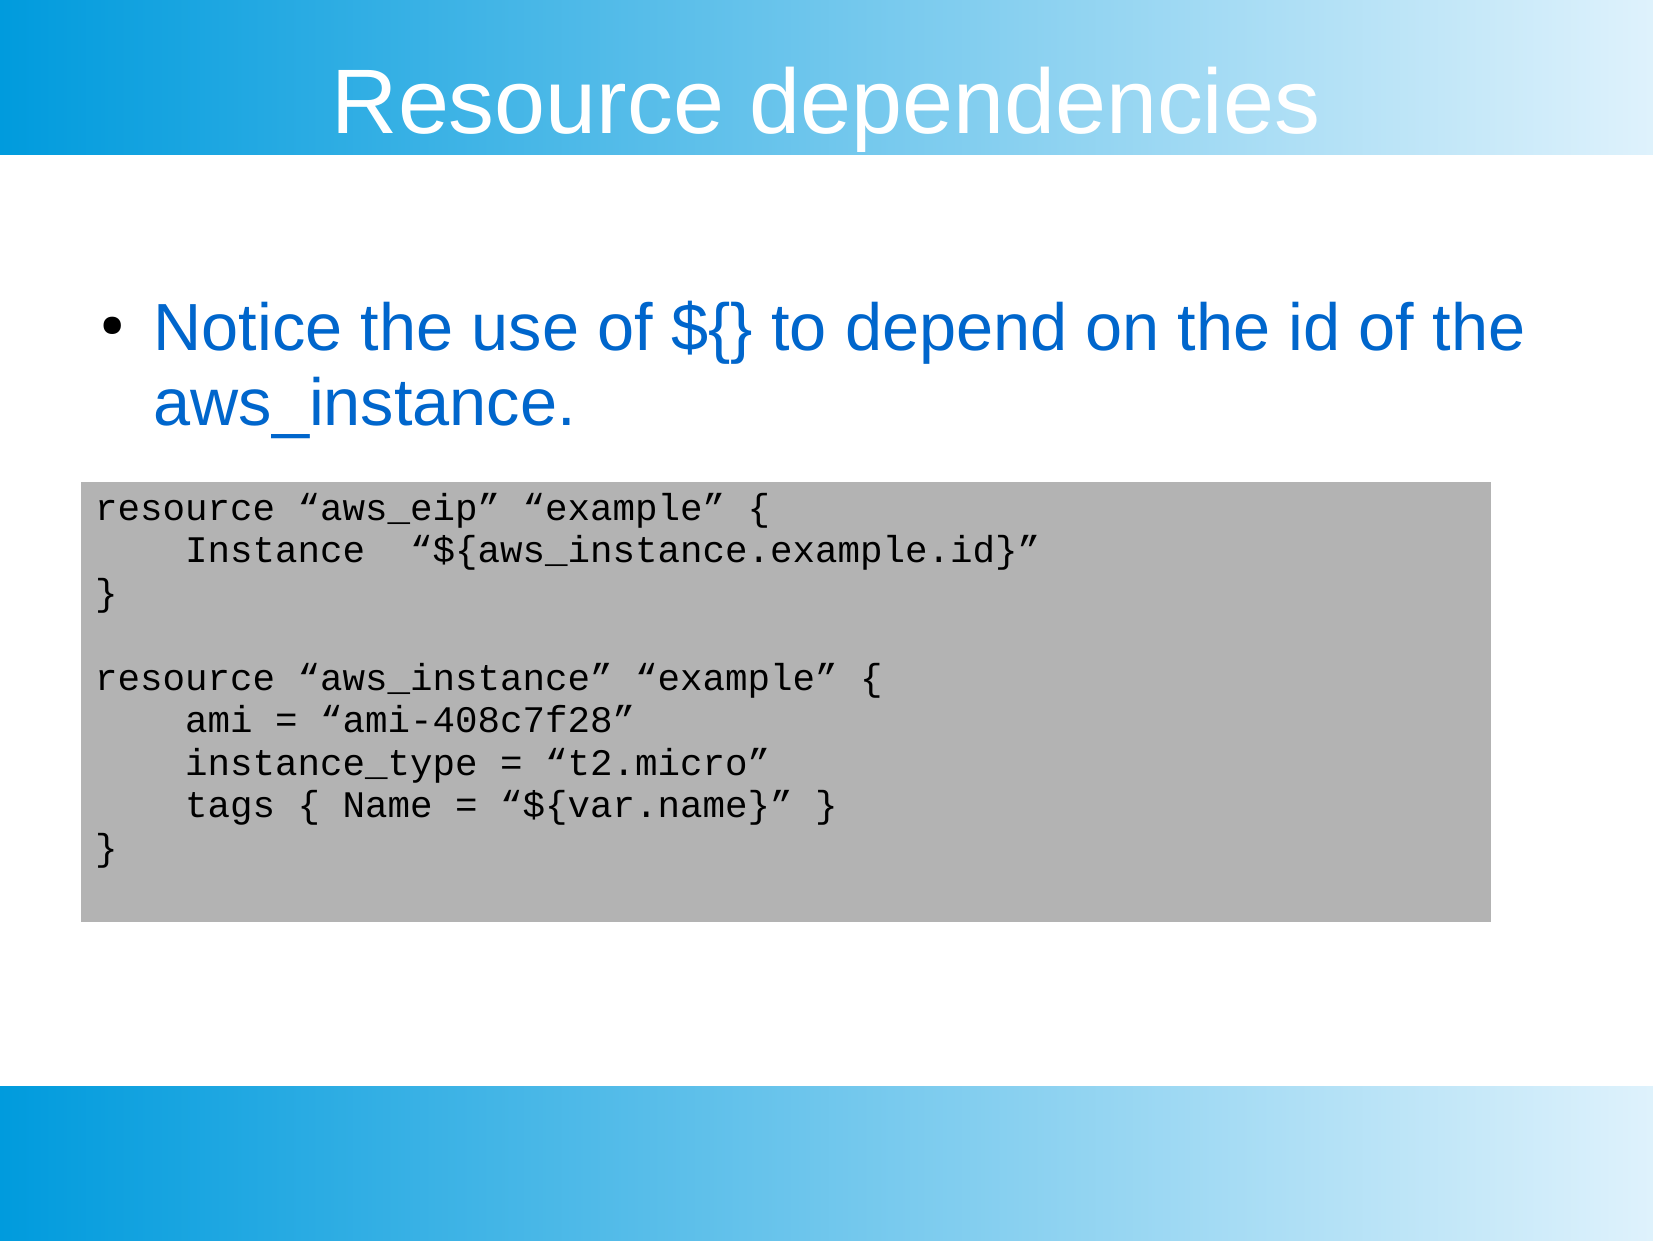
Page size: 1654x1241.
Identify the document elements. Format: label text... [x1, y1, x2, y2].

table_header resource “aws_eip” “example” { Instance “${aws_instance.example.id}” } resource “aws_instance” “example” { ami = “ami-408c7f28” instance_type = “t2.micro” tags { Name = “${var.name}” } } [81, 482, 1491, 922]
list Notice the use of ${} to depend on the id of the aws_instance. [82, 290, 1571, 1010]
title Resource dependencies [82, 49, 1571, 155]
